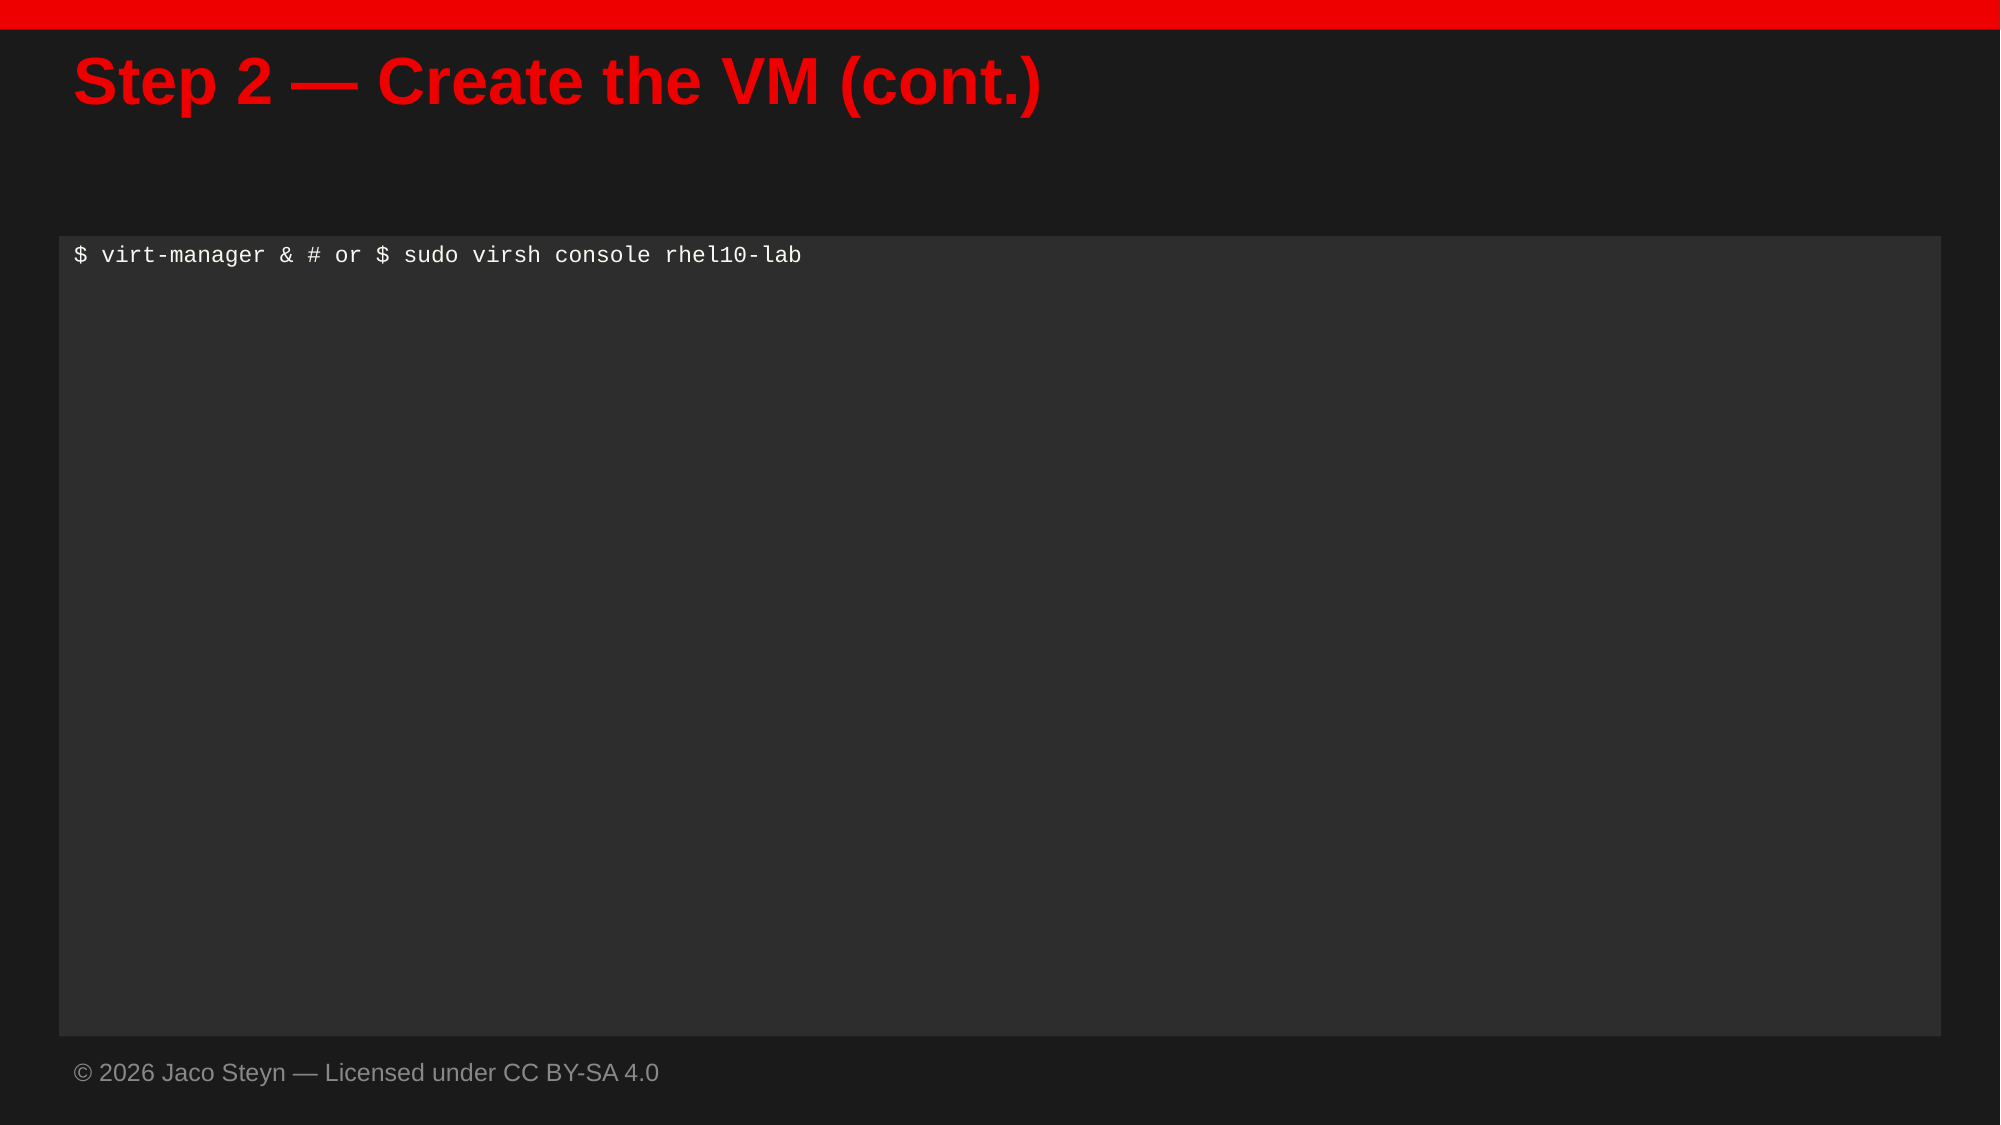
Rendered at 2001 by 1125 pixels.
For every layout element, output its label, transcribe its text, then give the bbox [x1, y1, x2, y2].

text_box $ virt-manager & # or $ sudo virsh console rhel10-lab [59, 236, 1942, 1037]
text_box [0, 0, 2001, 30]
text_box Step 2 — Create the VM (cont.) [59, 36, 1942, 208]
text_box © 2026 Jaco Steyn — Licensed under CC BY-SA 4.0 [59, 1051, 1942, 1093]
